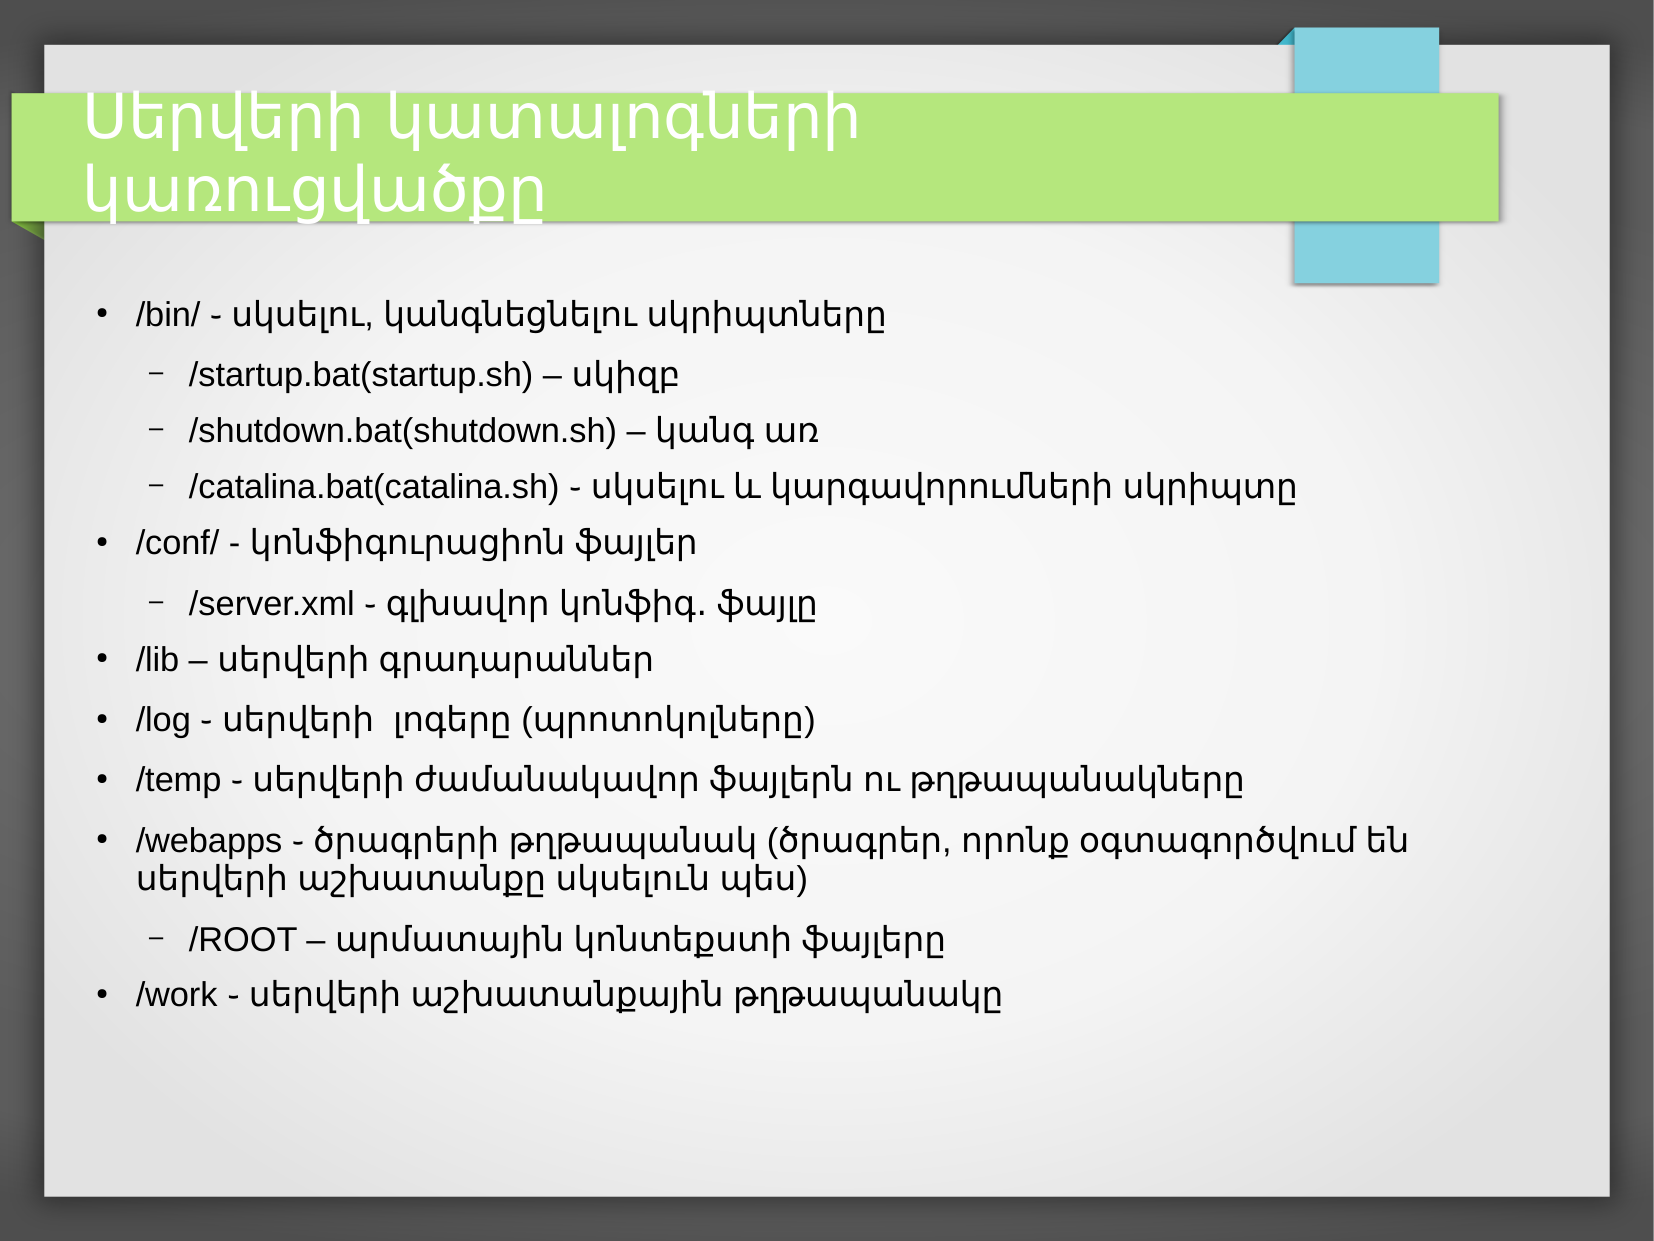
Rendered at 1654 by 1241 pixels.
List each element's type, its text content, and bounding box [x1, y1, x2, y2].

title Սերվերի կատալոգների կառուցվածքը [82, 80, 1264, 227]
picture [0, 0, 1654, 1241]
list /bin/ ֊ սկսելու, կանգնեցնելու սկրիպտները /startup.bat(startup.sh) – սկիզբ /shutdown.bat(shutdown.sh) – կանգ առ /catalina.bat(catalina.sh) ֊ սկսելու և կարգավորումների սկրիպտը /conf/ - կոնֆիգուրացիոն ֆայլեր /server.xml ֊ գլխավոր կոնֆիգ․ ֆայլը /lib – սերվերի գրադարաններ /log ֊ սերվերի լոգերը (պրոտոկոլները) /temp ֊ սերվերի ժամանակավոր ֆայլերն ու թղթապանակները /webapps ֊ ծրագրերի թղթապանակ (ծրագրեր, որոնք օգտագործվում են սերվերի աշխատանքը սկսելուն պես) /ROOT – արմատային կոնտեքստի ֆայլերը /work ֊ սերվերի աշխատանքային թղթապանակը [82, 295, 1571, 1015]
